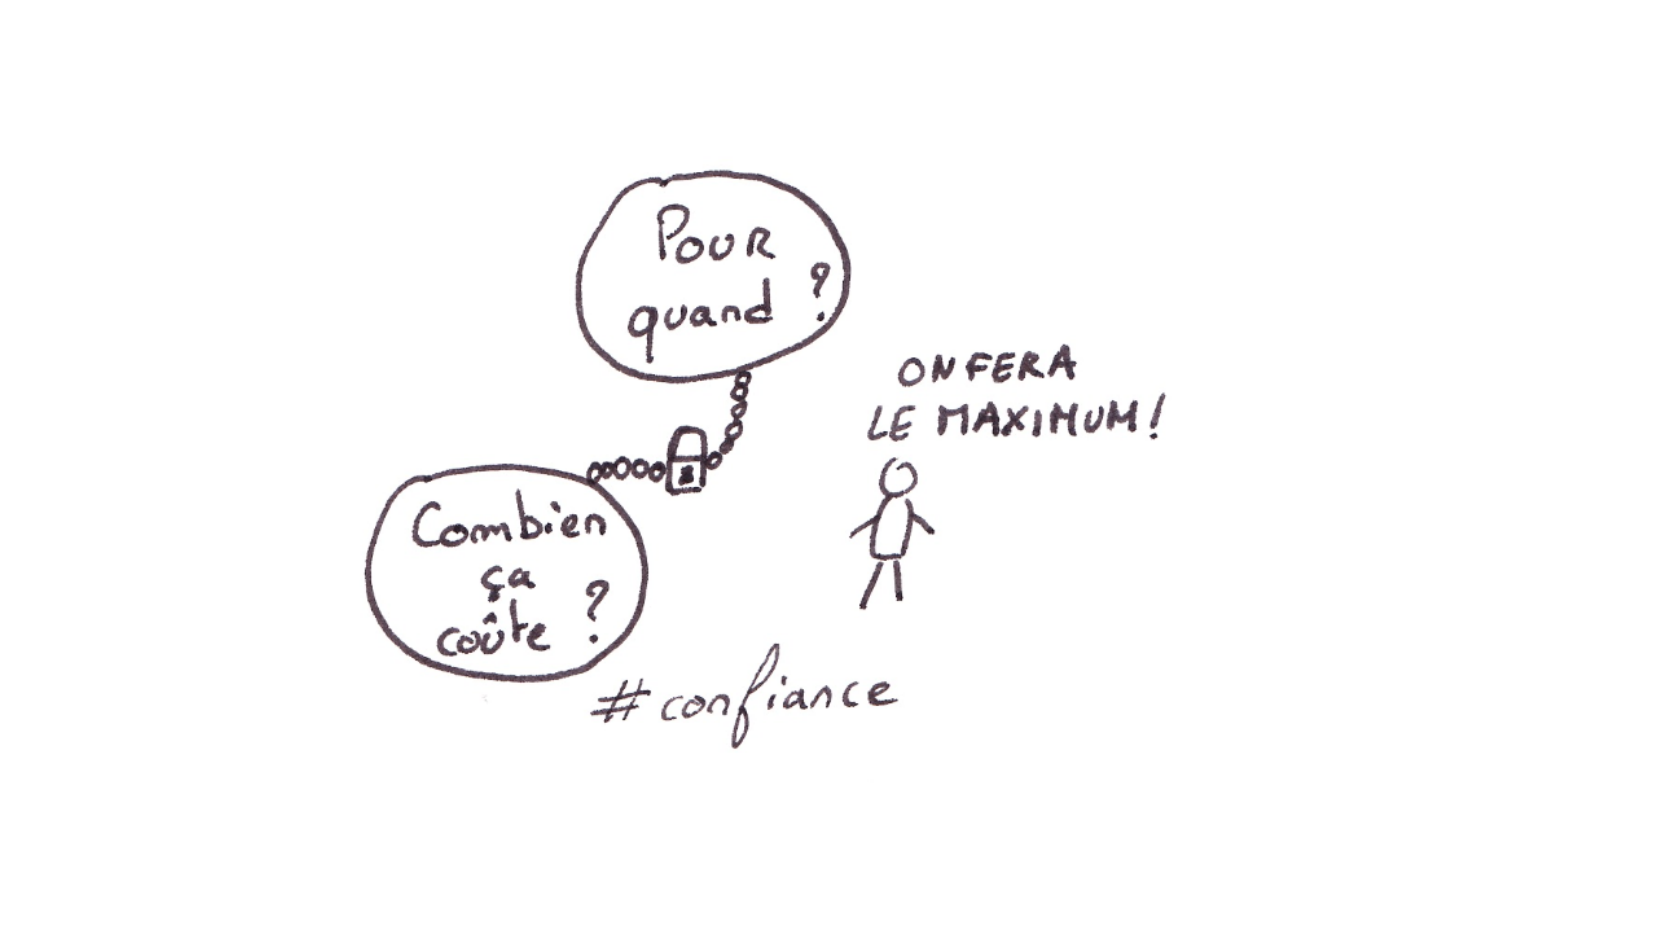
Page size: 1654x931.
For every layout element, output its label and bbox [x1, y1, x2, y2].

picture [330, 105, 1253, 790]
